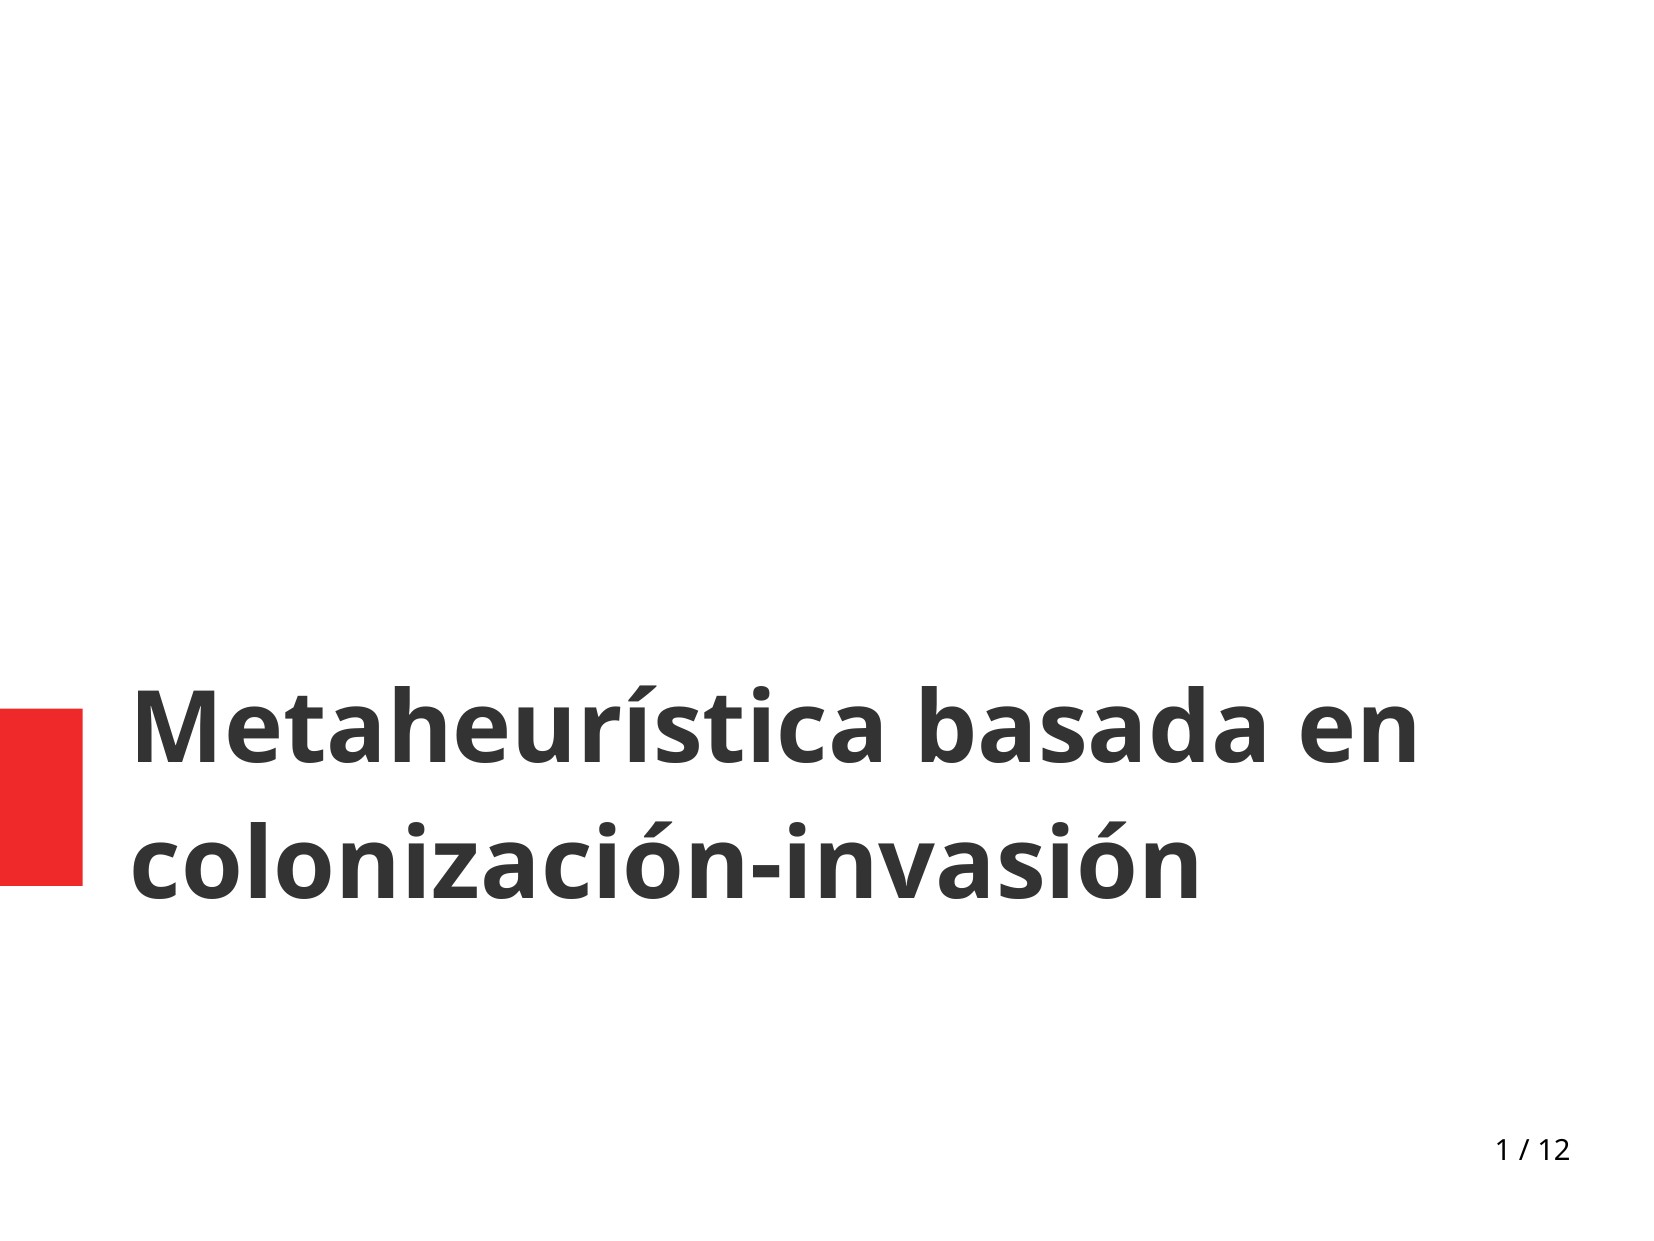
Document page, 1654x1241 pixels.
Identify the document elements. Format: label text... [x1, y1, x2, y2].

title Metaheurística basada en colonización-invasión [129, 655, 1536, 928]
